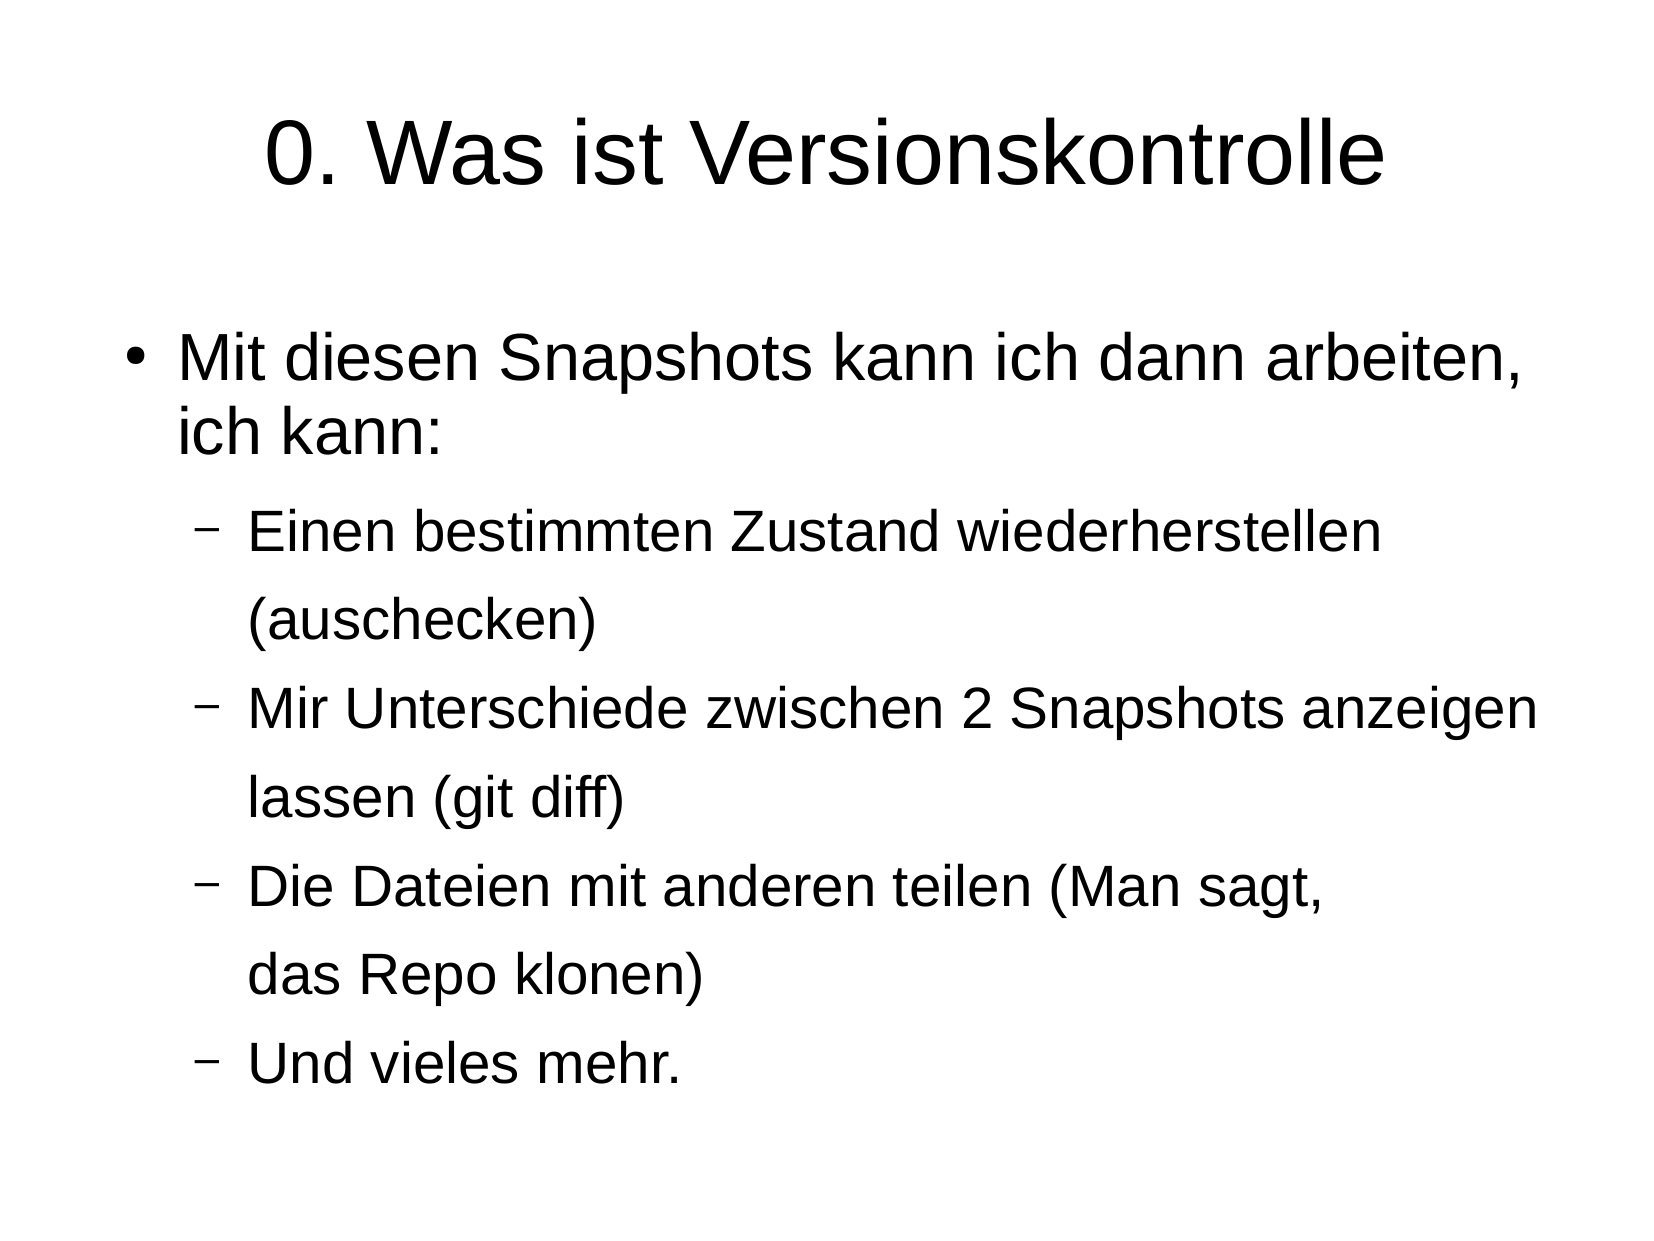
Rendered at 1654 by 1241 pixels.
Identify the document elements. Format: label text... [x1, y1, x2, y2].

list Mit diesen Snapshots kann ich dann arbeiten, ich kann: Einen bestimmten Zustand wiederherstellen (auschecken) Mir Unterschiede zwischen 2 Snapshots anzeigen lassen (git diff) Die Dateien mit anderen teilen (Man sagt, das Repo klonen) Und vieles mehr. [106, 319, 1562, 1165]
title 0. Was ist Versionskontrolle [82, 49, 1571, 257]
